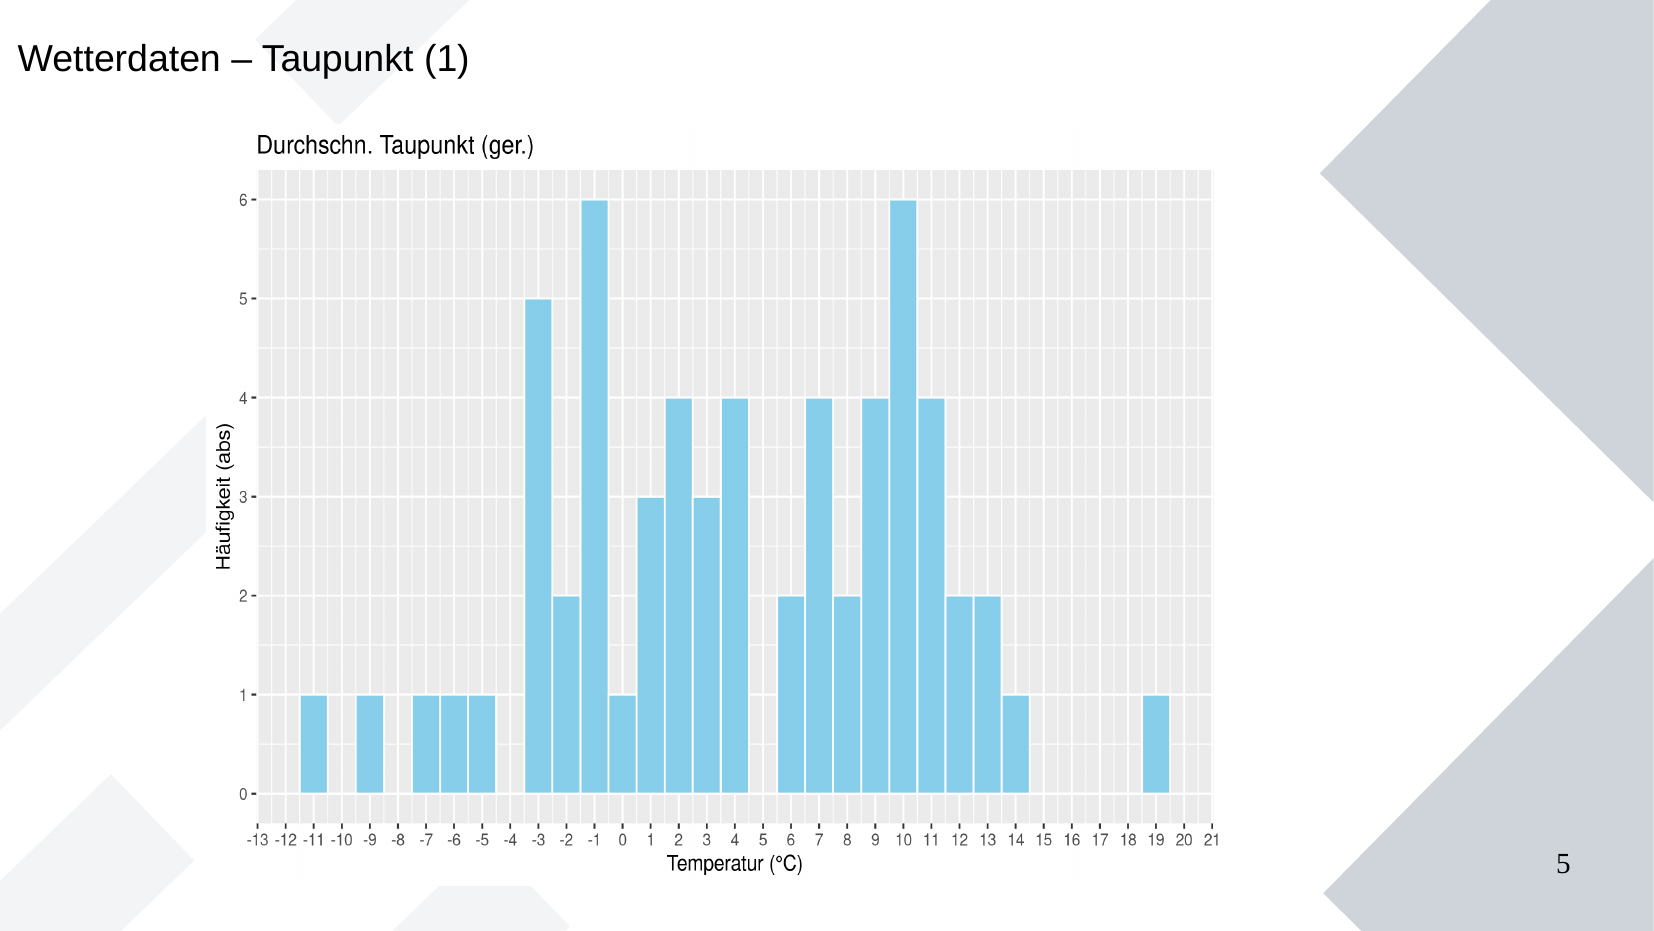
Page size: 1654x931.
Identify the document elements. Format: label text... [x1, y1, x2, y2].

title Wetterdaten – Taupunkt (1) [17, 27, 1506, 89]
picture [206, 124, 1223, 886]
